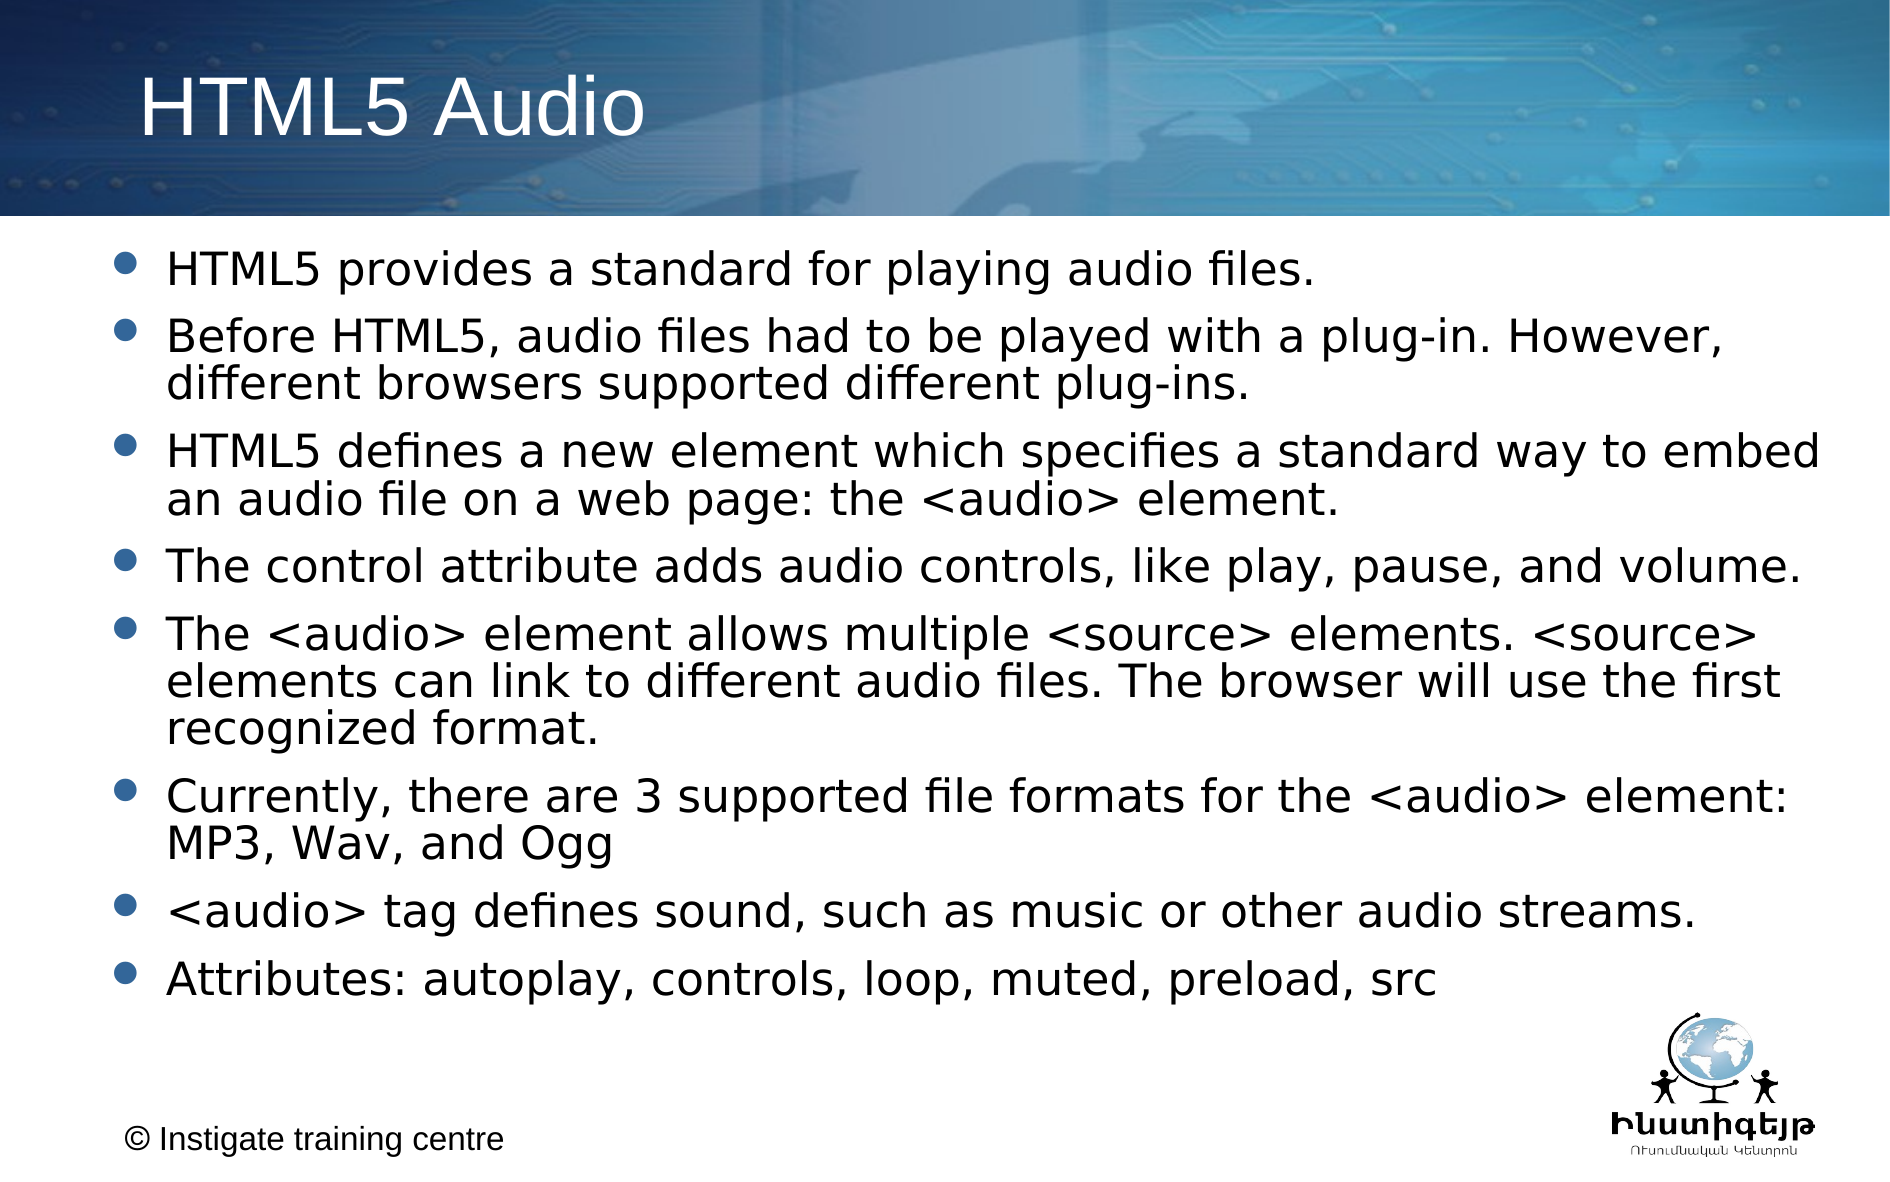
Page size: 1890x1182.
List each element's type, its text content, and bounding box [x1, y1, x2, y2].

picture [1612, 1012, 1815, 1157]
picture [0, 0, 1890, 216]
list HTML5 provides a standard for playing audio files. Before HTML5, audio files had to be played with a plug-in. However, different browsers supported different plug-ins. HTML5 defines a new element which specifies a standard way to embed an audio file on a web page: the <audio> element. The control attribute adds audio controls, like play, pause, and volume. The <audio> element allows multiple <source> elements. <source> elements can link to different audio files. The browser will use the first recognized format. Currently, there are 3 supported file formats for the <audio> element: MP3, Wav, and Ogg <audio> tag defines sound, such as music or other audio streams. Attributes: autoplay, controls, loop, muted, preload, src [110, 247, 1838, 274]
